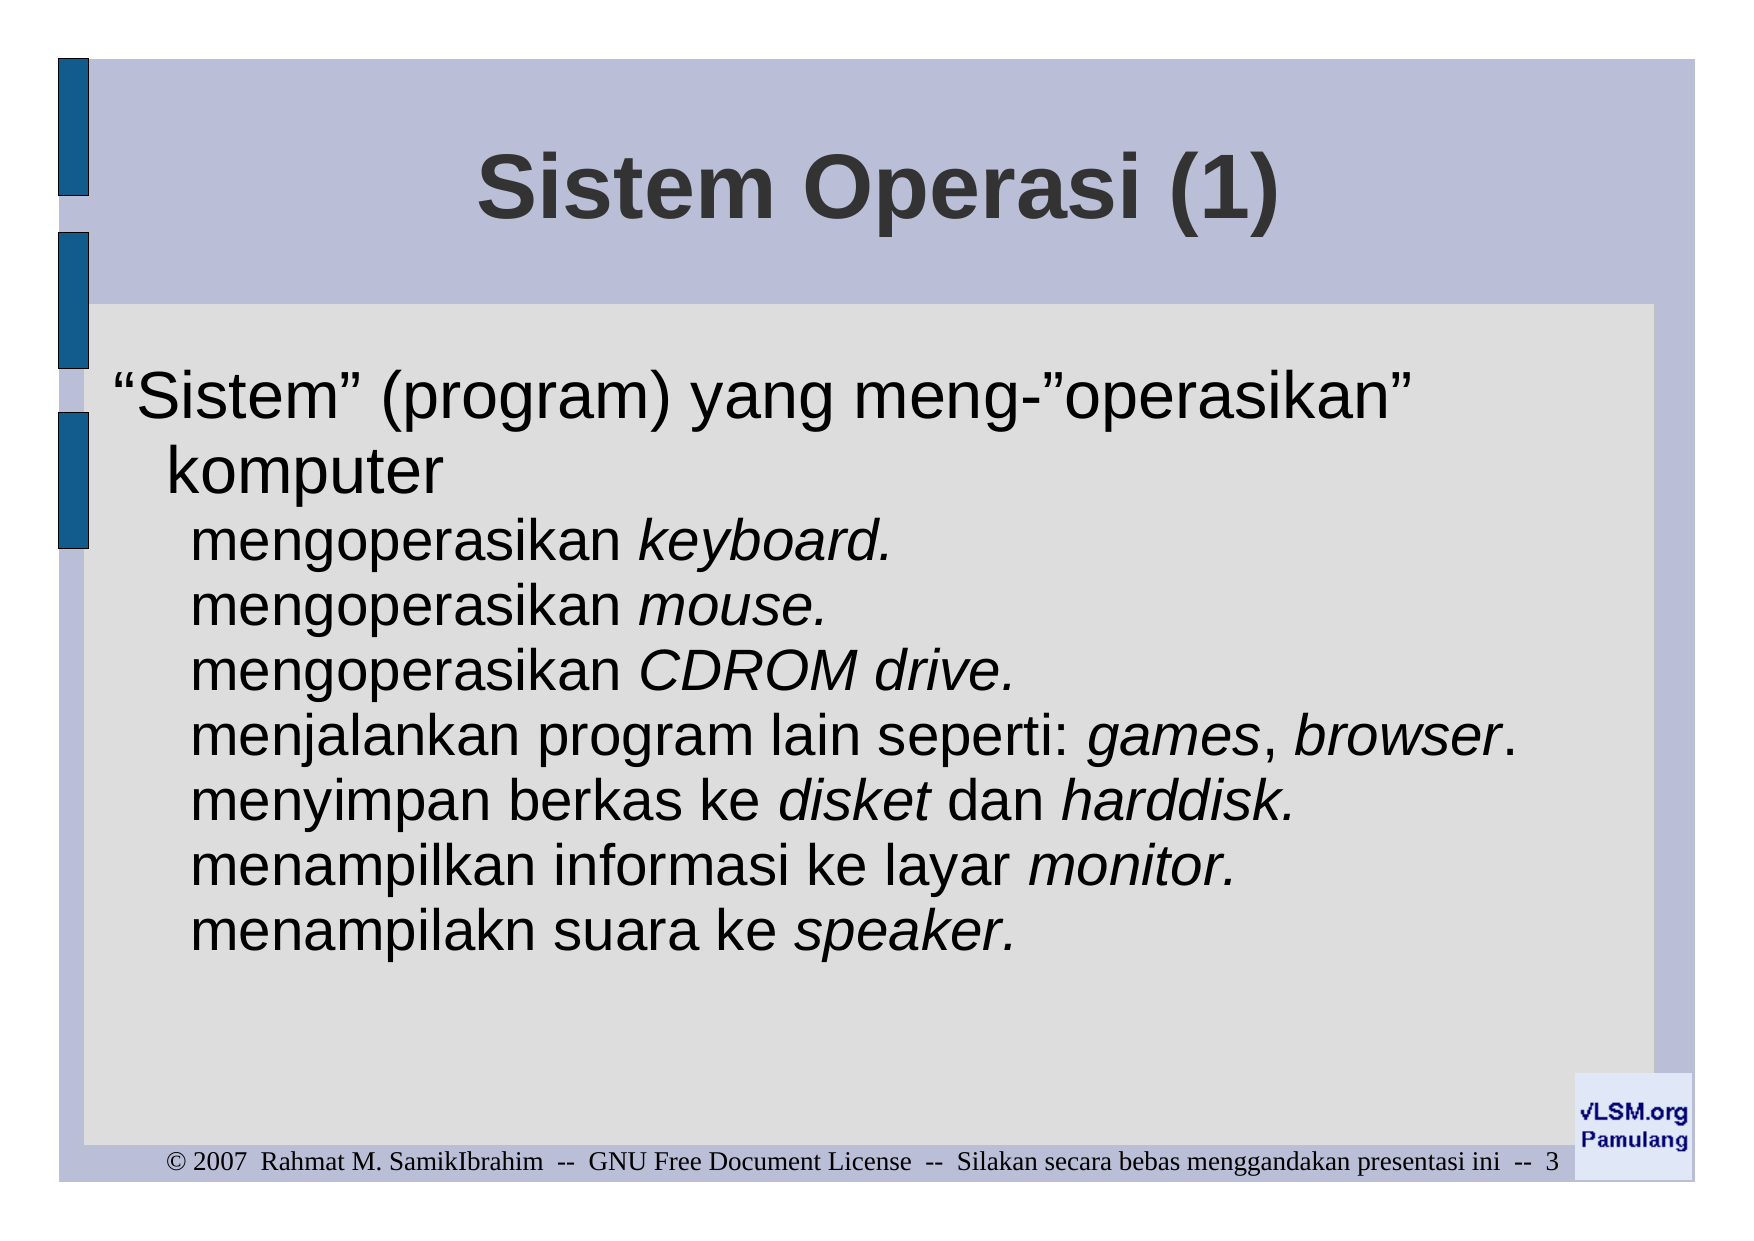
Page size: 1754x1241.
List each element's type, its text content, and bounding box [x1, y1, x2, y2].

list “Sistem” (program) yang meng-”operasikan” komputer mengoperasikan keyboard. mengoperasikan mouse. mengoperasikan CDROM drive. menjalankan program lain seperti: games, browser. menyimpan berkas ke disket dan harddisk. menampilkan informasi ke layar monitor. menampilakn suara ke speaker. [96, 358, 1575, 1109]
title Sistem Operasi (1) [87, 127, 1672, 247]
picture [1575, 1073, 1692, 1180]
